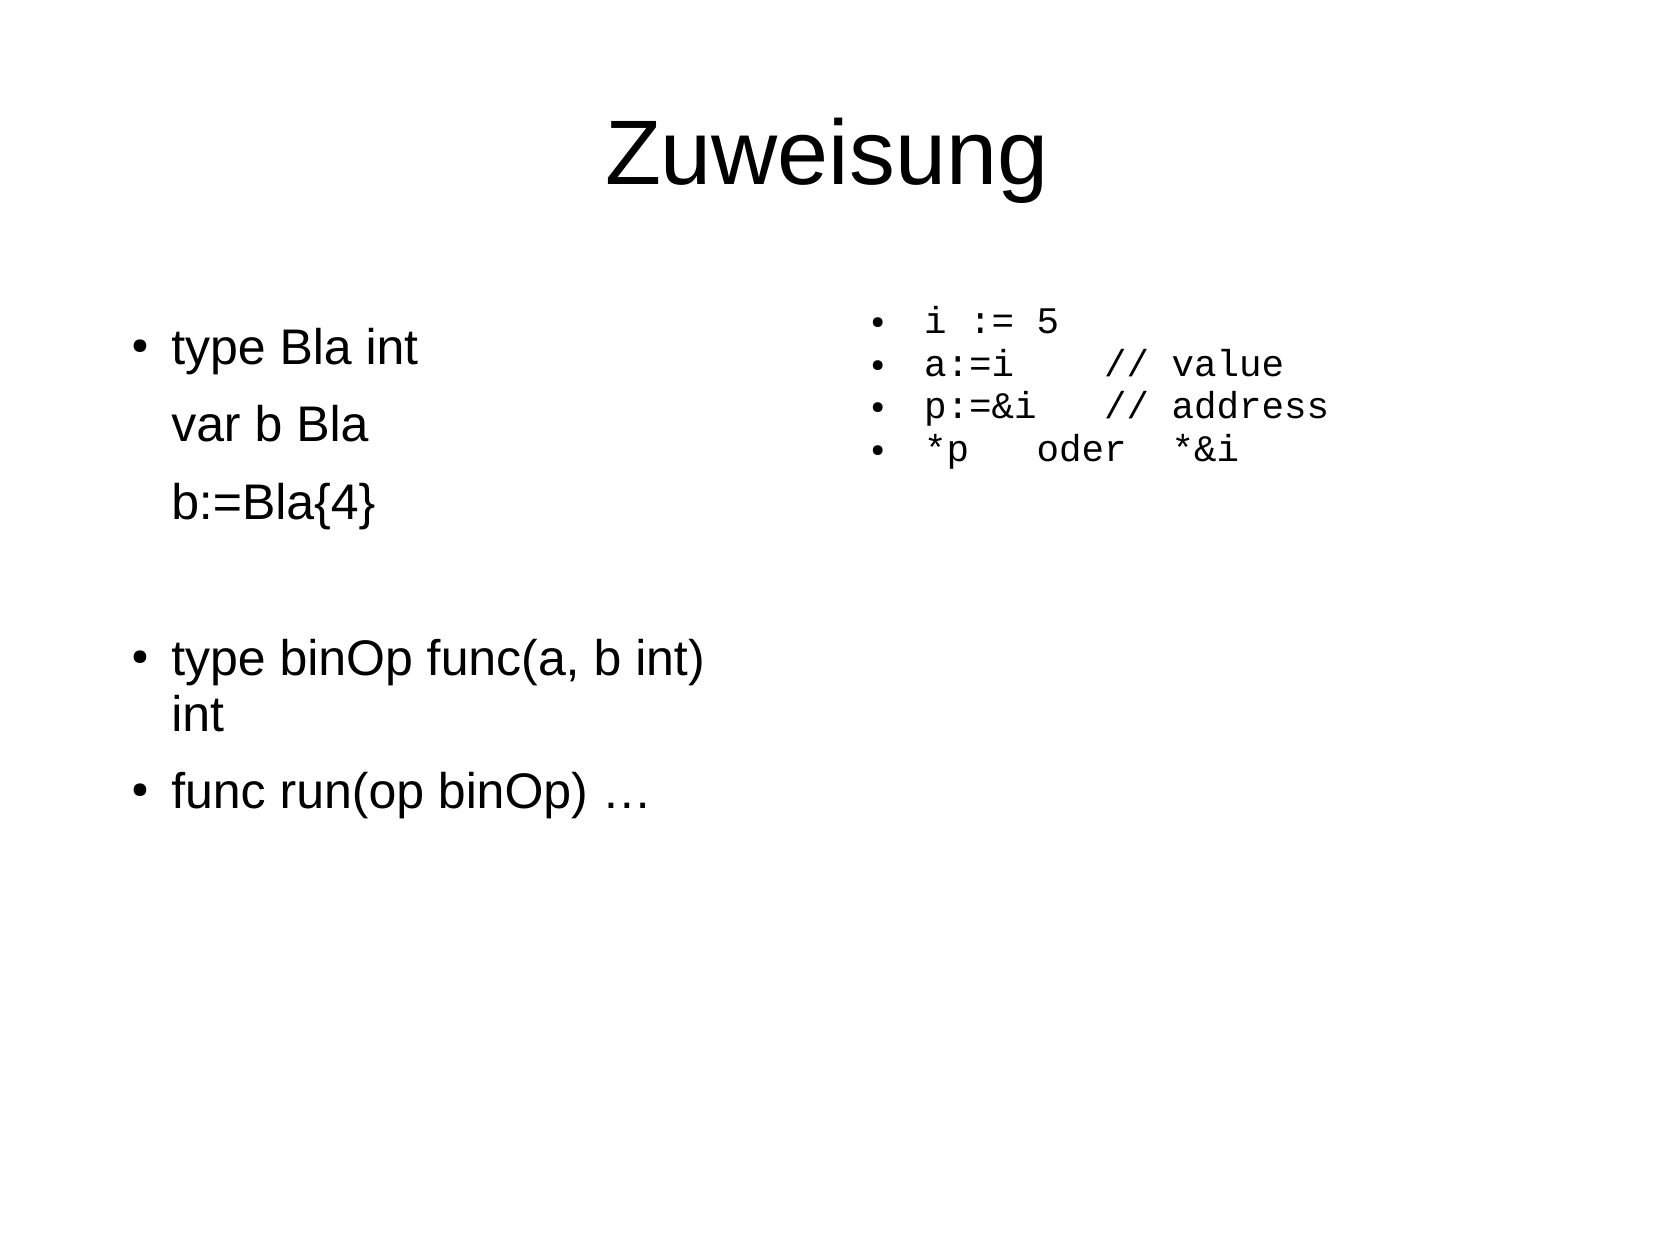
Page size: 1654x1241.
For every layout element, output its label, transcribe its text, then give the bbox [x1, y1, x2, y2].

list type Bla int var b Bla b:=Bla{4} type binOp func(a, b int) int func run(op binOp) … [118, 318, 745, 827]
text_box i := 5 a:=i // value p:=&i // address *p oder *&i [838, 295, 1624, 666]
title Zuweisung [82, 49, 1571, 257]
